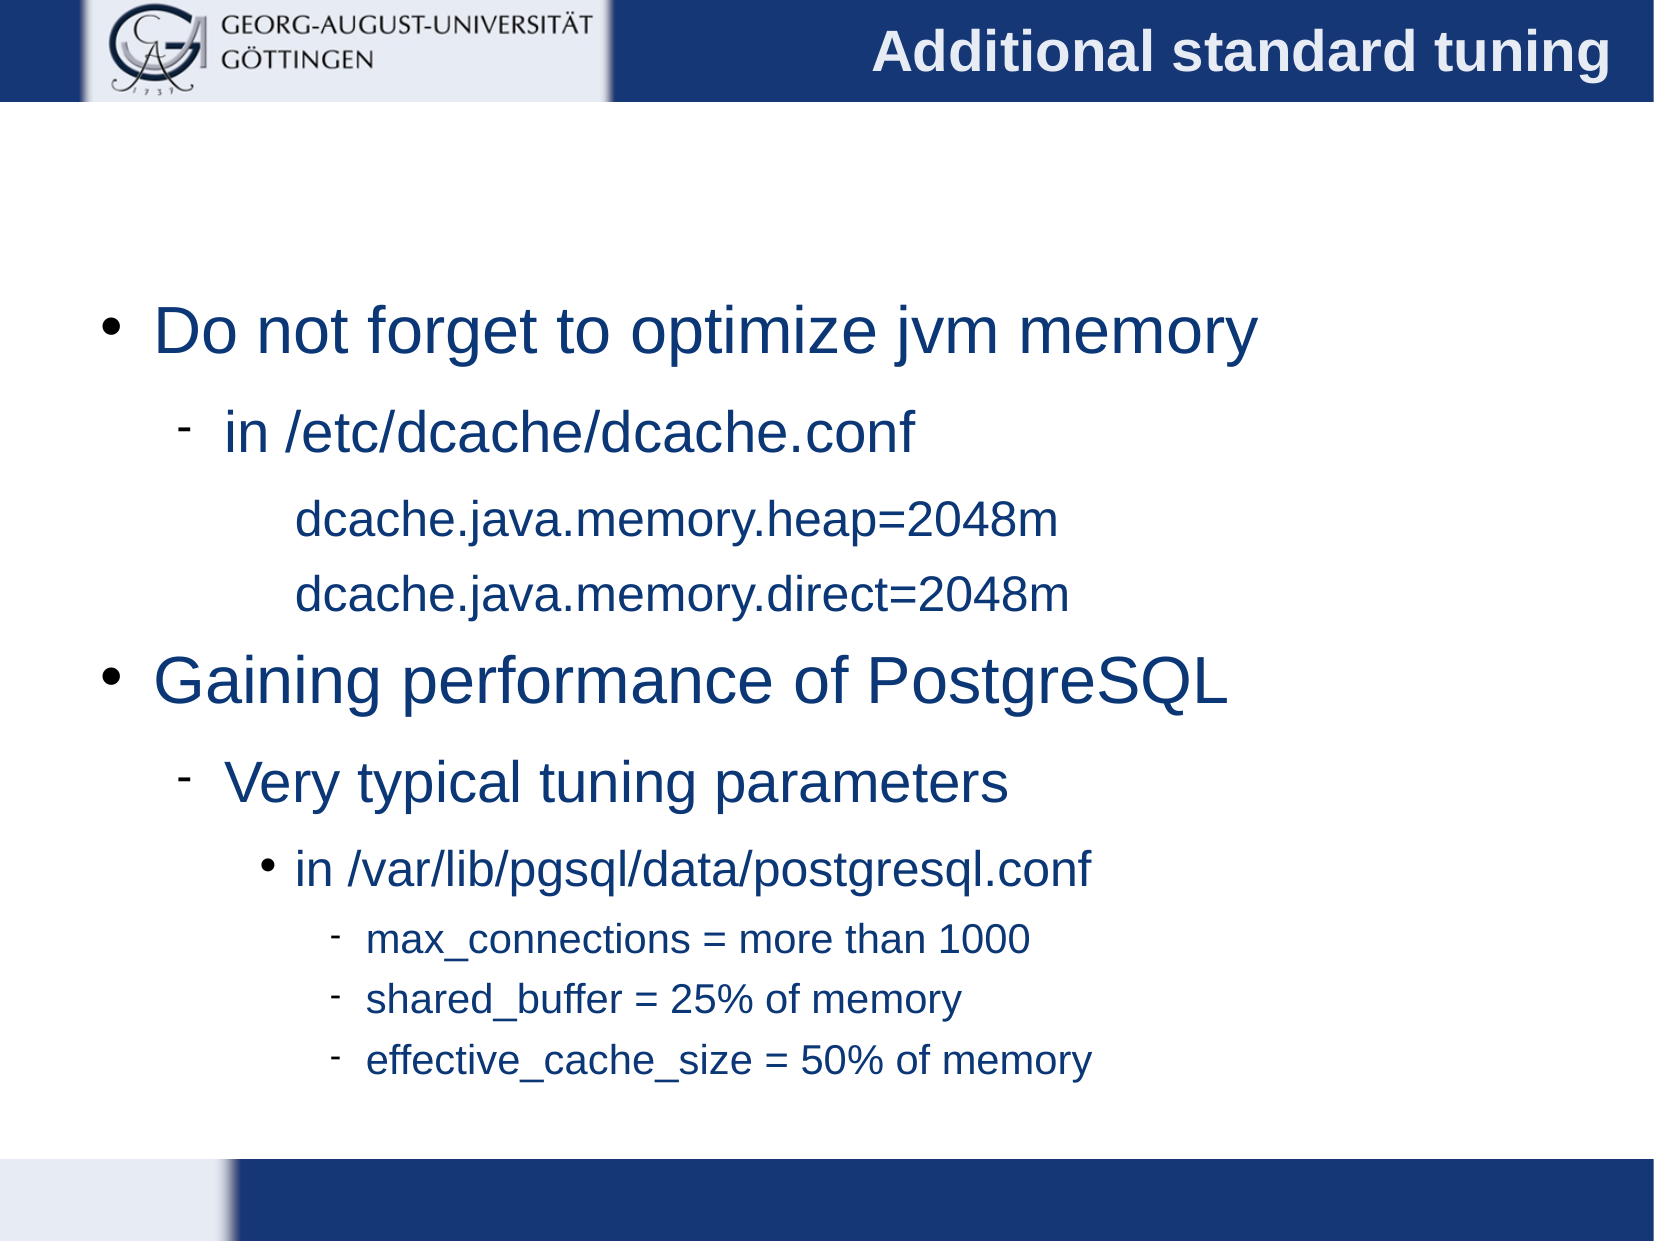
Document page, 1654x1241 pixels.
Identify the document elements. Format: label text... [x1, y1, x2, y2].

title Additional standard tuning [637, 0, 1613, 100]
picture [0, 1159, 1654, 1241]
list Do not forget to optimize jvm memory in /etc/dcache/dcache.conf dcache.java.memory.heap=2048m dcache.java.memory.direct=2048m Gaining performance of PostgreSQL Very typical tuning parameters in /var/lib/pgsql/data/postgresql.conf max_connections = more than 1000 shared_buffer = 25% of memory effective_cache_size = 50% of memory [82, 290, 1571, 1109]
picture [0, 0, 1654, 102]
